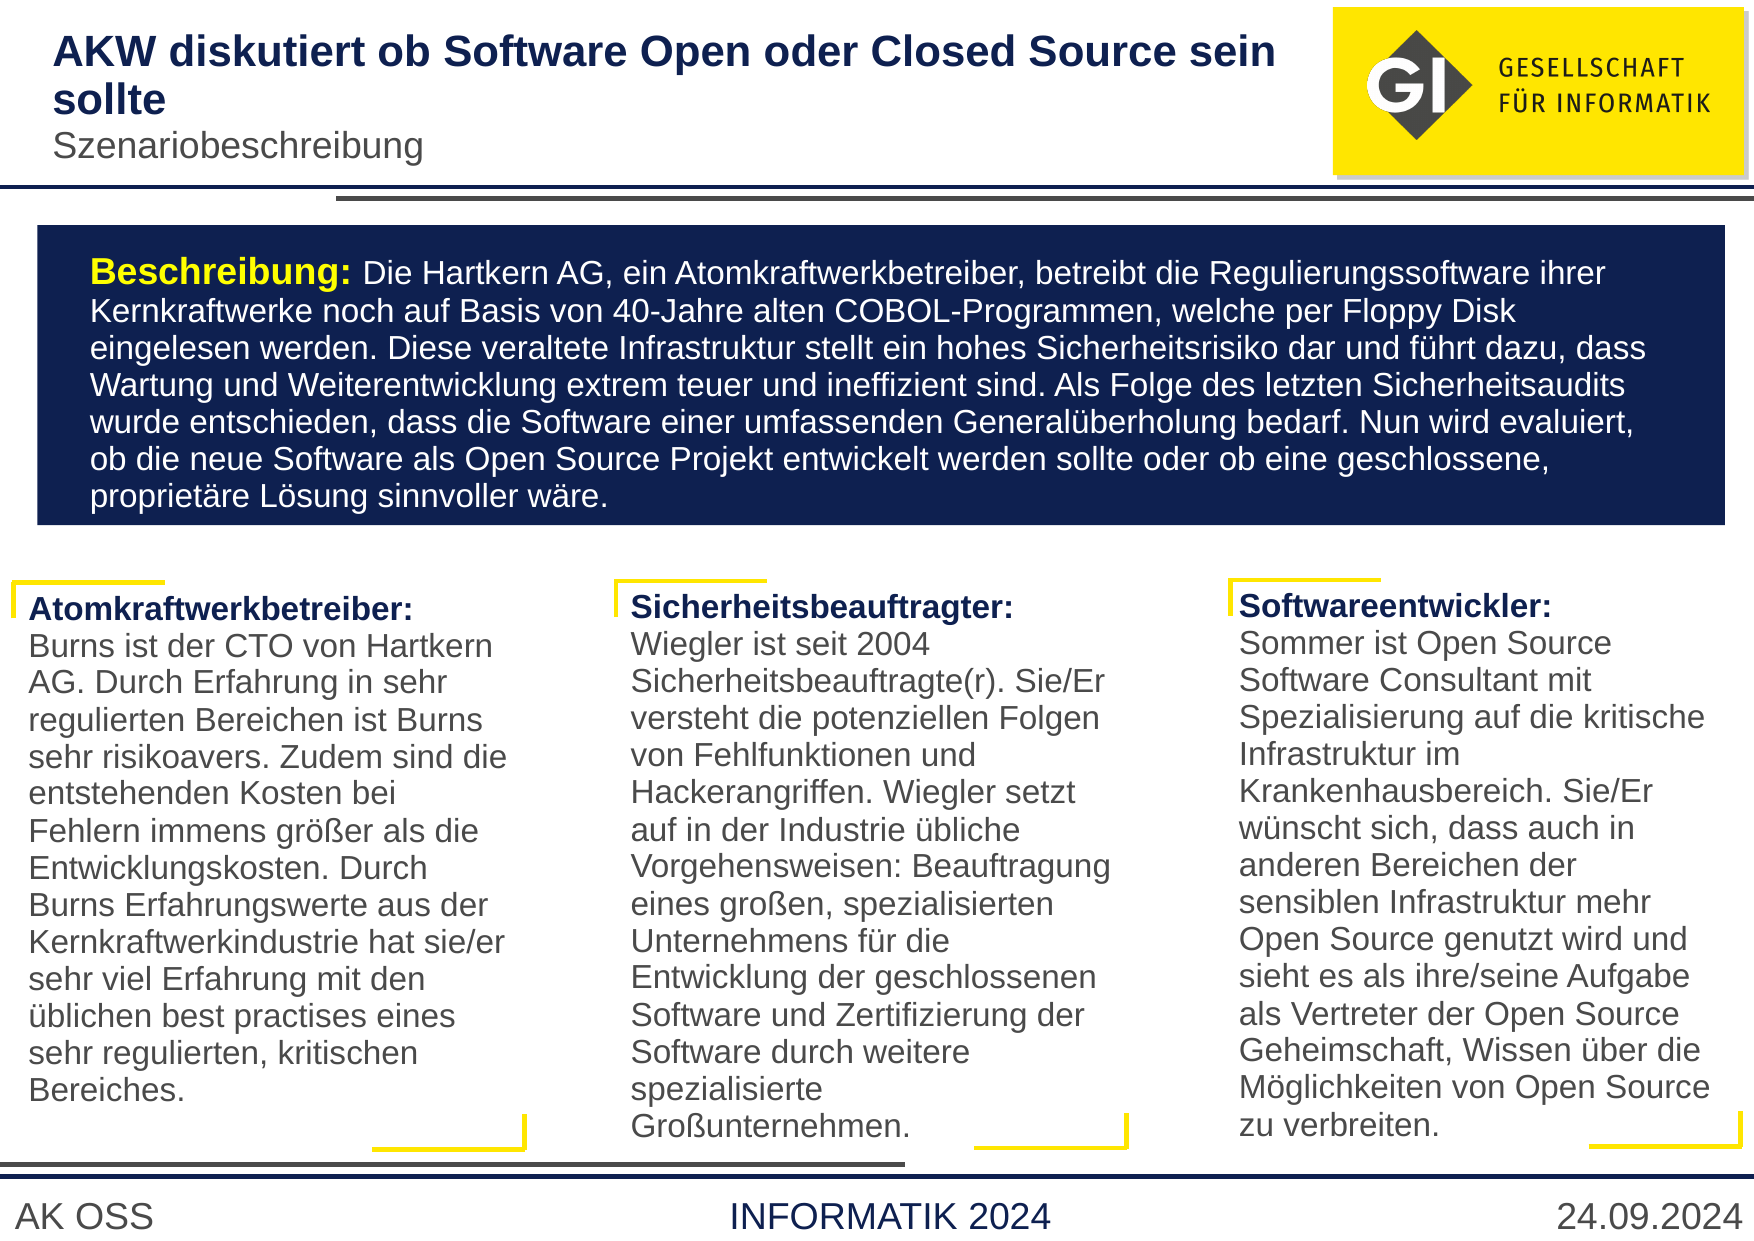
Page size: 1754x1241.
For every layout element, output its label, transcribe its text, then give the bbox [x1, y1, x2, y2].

text_box AK OSS [0, 1188, 170, 1241]
text_box INFORMATIK 2024 [714, 1188, 1067, 1241]
text_box Beschreibung: Die Hartkern AG, ein Atomkraftwerkbetreiber, betreibt die Regulierungssoftware ihrer Kernkraftwerke noch auf Basis von 40-Jahre alten COBOL-Programmen, welche per Floppy Disk eingelesen werden. Diese veraltete Infrastruktur stellt ein hohes Sicherheitsrisiko dar und führt dazu, dass Wartung und Weiterentwicklung extrem teuer und ineffizient sind. Als Folge des letzten Sicherheitsaudits wurde entschieden, dass die Software einer umfassenden Generalüberholung bedarf. Nun wird evaluiert, ob die neue Software als Open Source Projekt entwickelt werden sollte oder ob eine geschlossene, proprietäre Lösung sinnvoller wäre. [75, 243, 1688, 720]
text_box [1332, 7, 1744, 176]
picture [1367, 30, 1710, 140]
text_box Softwareentwickler: Sommer ist Open Source Software Consultant mit Spezialisierung auf die kritische Infrastruktur im Krankenhausbereich. Sie/Er wünscht sich, dass auch in anderen Bereichen der sensiblen Infrastruktur mehr Open Source genutzt wird und sieht es als ihre/seine Aufgabe als Vertreter der Open Source Geheimschaft, Wissen über die Möglichkeiten von Open Source zu verbreiten. [1224, 580, 1735, 1151]
text_box 24.09.2024 [1541, 1188, 1754, 1241]
text_box AKW diskutiert ob Software Open oder Closed Source sein sollte Szenariobeschreibung [37, 19, 1313, 174]
text_box [37, 225, 1725, 526]
text_box Atomkraftwerkbetreiber: Burns ist der CTO von Hartkern AG. Durch Erfahrung in sehr regulierten Bereichen ist Burns sehr risikoavers. Zudem sind die entstehenden Kosten bei Fehlern immens größer als die Entwicklungskosten. Durch Burns Erfahrungswerte aus der Kernkraftwerkindustrie hat sie/er sehr viel Erfahrung mit den üblichen best practises eines sehr regulierten, kritischen Bereiches. [13, 582, 525, 1190]
text_box Sicherheitsbeauftragter: Wiegler ist seit 2004 Sicherheitsbeauftragte(r). Sie/Er versteht die potenziellen Folgen von Fehlfunktionen und Hackerangriffen. Wiegler setzt auf in der Industrie übliche Vorgehensweisen: Beauftragung eines großen, spezialisierten Unternehmens für die Entwicklung der geschlossenen Software und Zertifizierung der Software durch weitere spezialisierte Großunternehmen. [615, 720, 1127, 1152]
